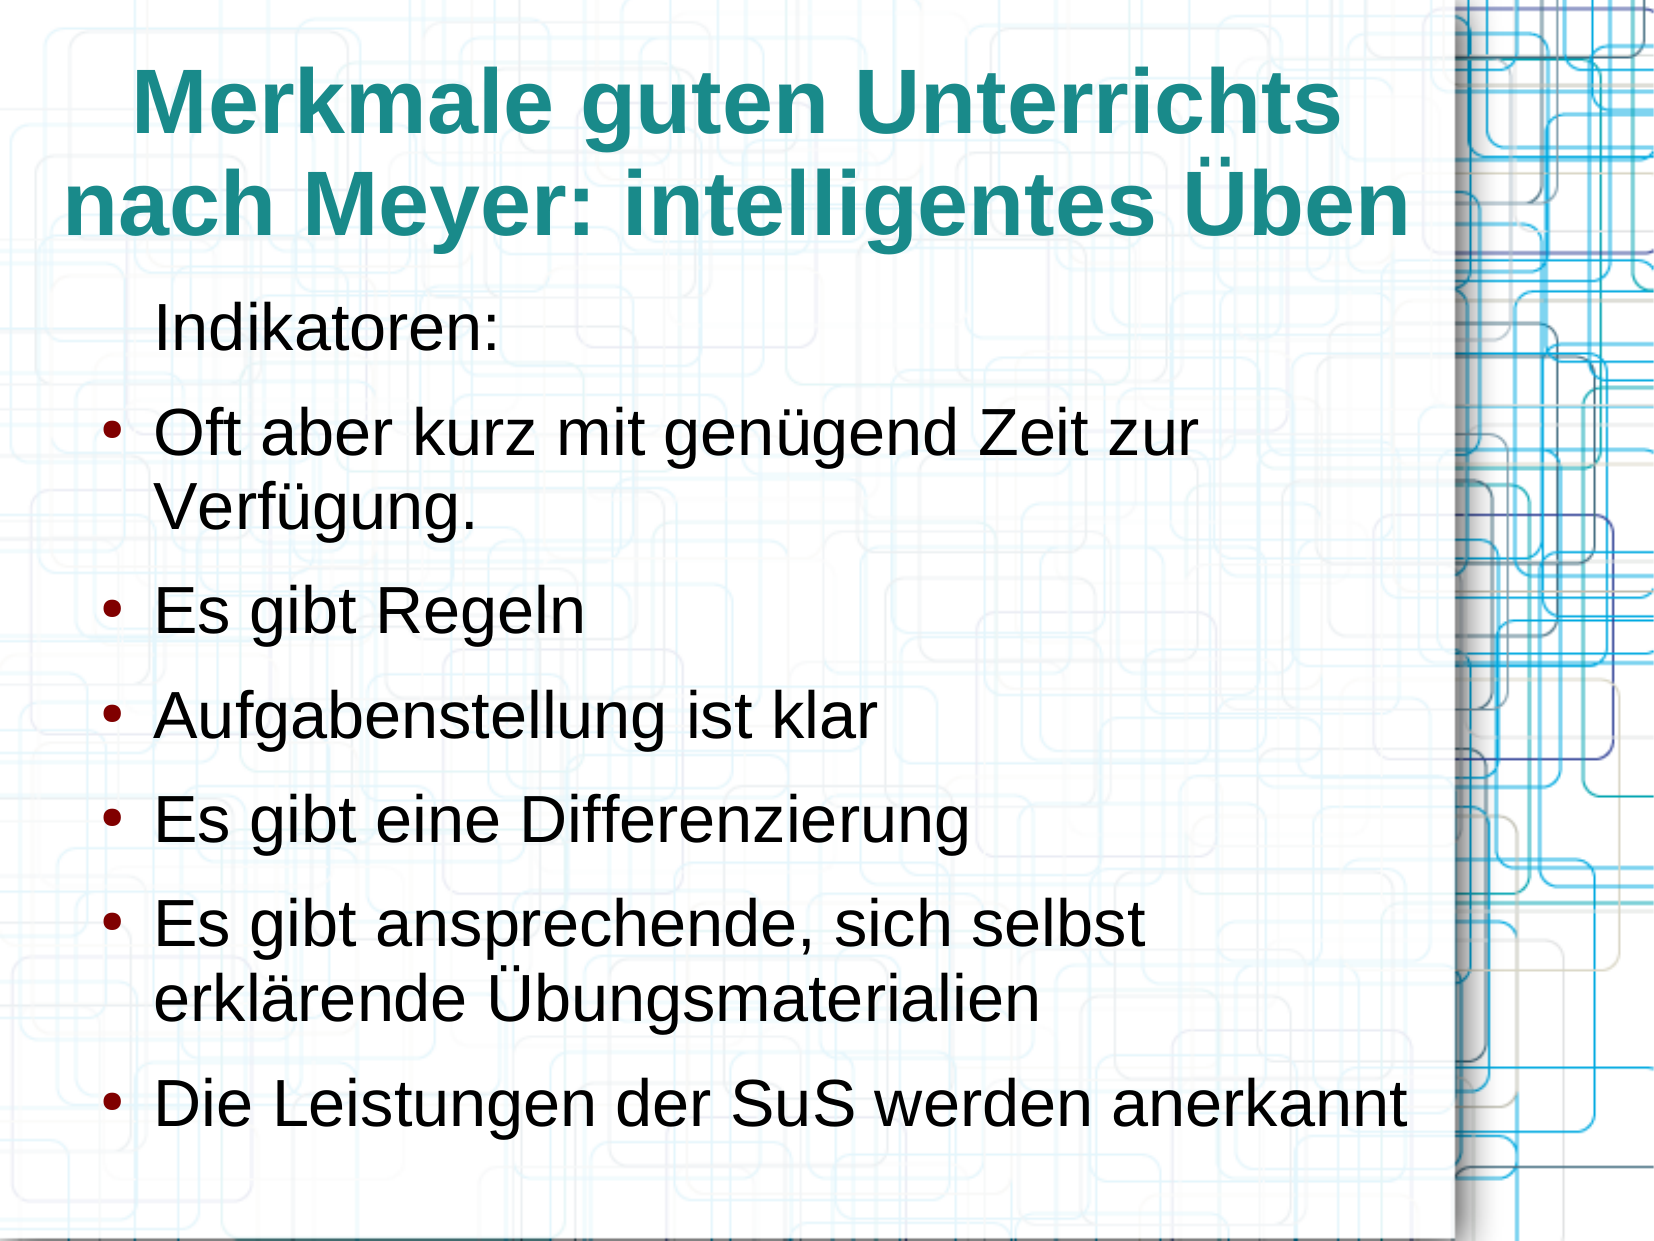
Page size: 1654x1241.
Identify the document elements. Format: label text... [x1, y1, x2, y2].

title Merkmale guten Unterrichts nach Meyer: intelligentes Üben [59, 49, 1418, 257]
list Indikatoren: Oft aber kurz mit genügend Zeit zur Verfügung. Es gibt Regeln Aufgabenstellung ist klar Es gibt eine Differenzierung Es gibt ansprechende, sich selbst erklärende Übungsmaterialien Die Leistungen der SuS werden anerkannt [82, 290, 1418, 1141]
picture [0, 0, 1654, 1241]
